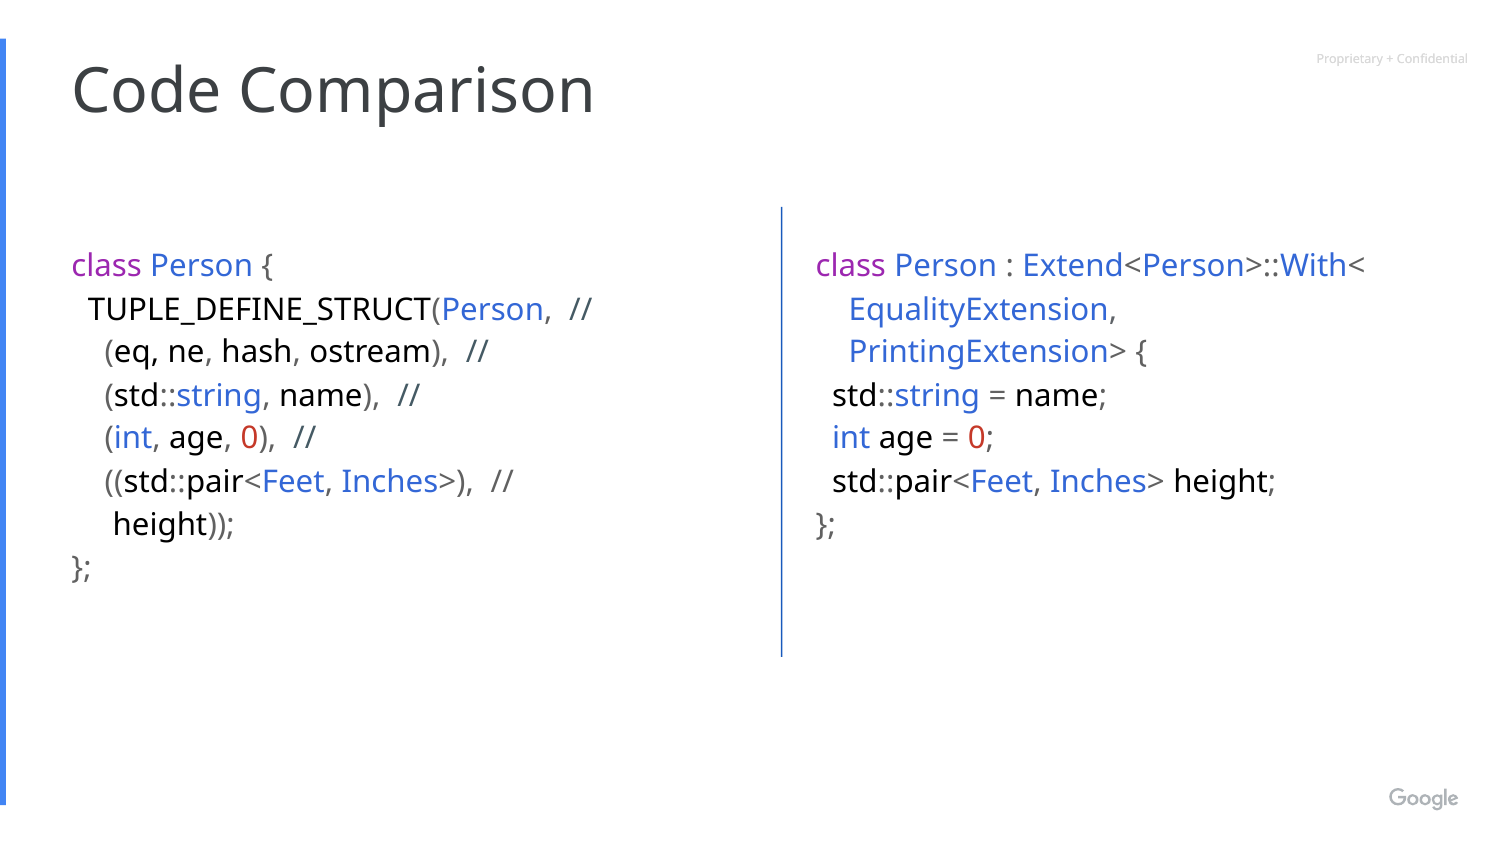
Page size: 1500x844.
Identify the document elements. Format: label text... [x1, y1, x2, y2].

list class Person { TUPLE_DEFINE_STRUCT(Person, // (eq, ne, hash, ostream), // (std::string, name), // (int, age, 0), // ((std::pair<Feet, Inches>), // height)); }; [56, 225, 750, 628]
list class Person : Extend<Person>::With< EqualityExtension, PrintingExtension> { std::string = name; int age = 0; std::pair<Feet, Inches> height; }; [800, 225, 1476, 628]
title Code Comparison [56, 43, 1336, 112]
